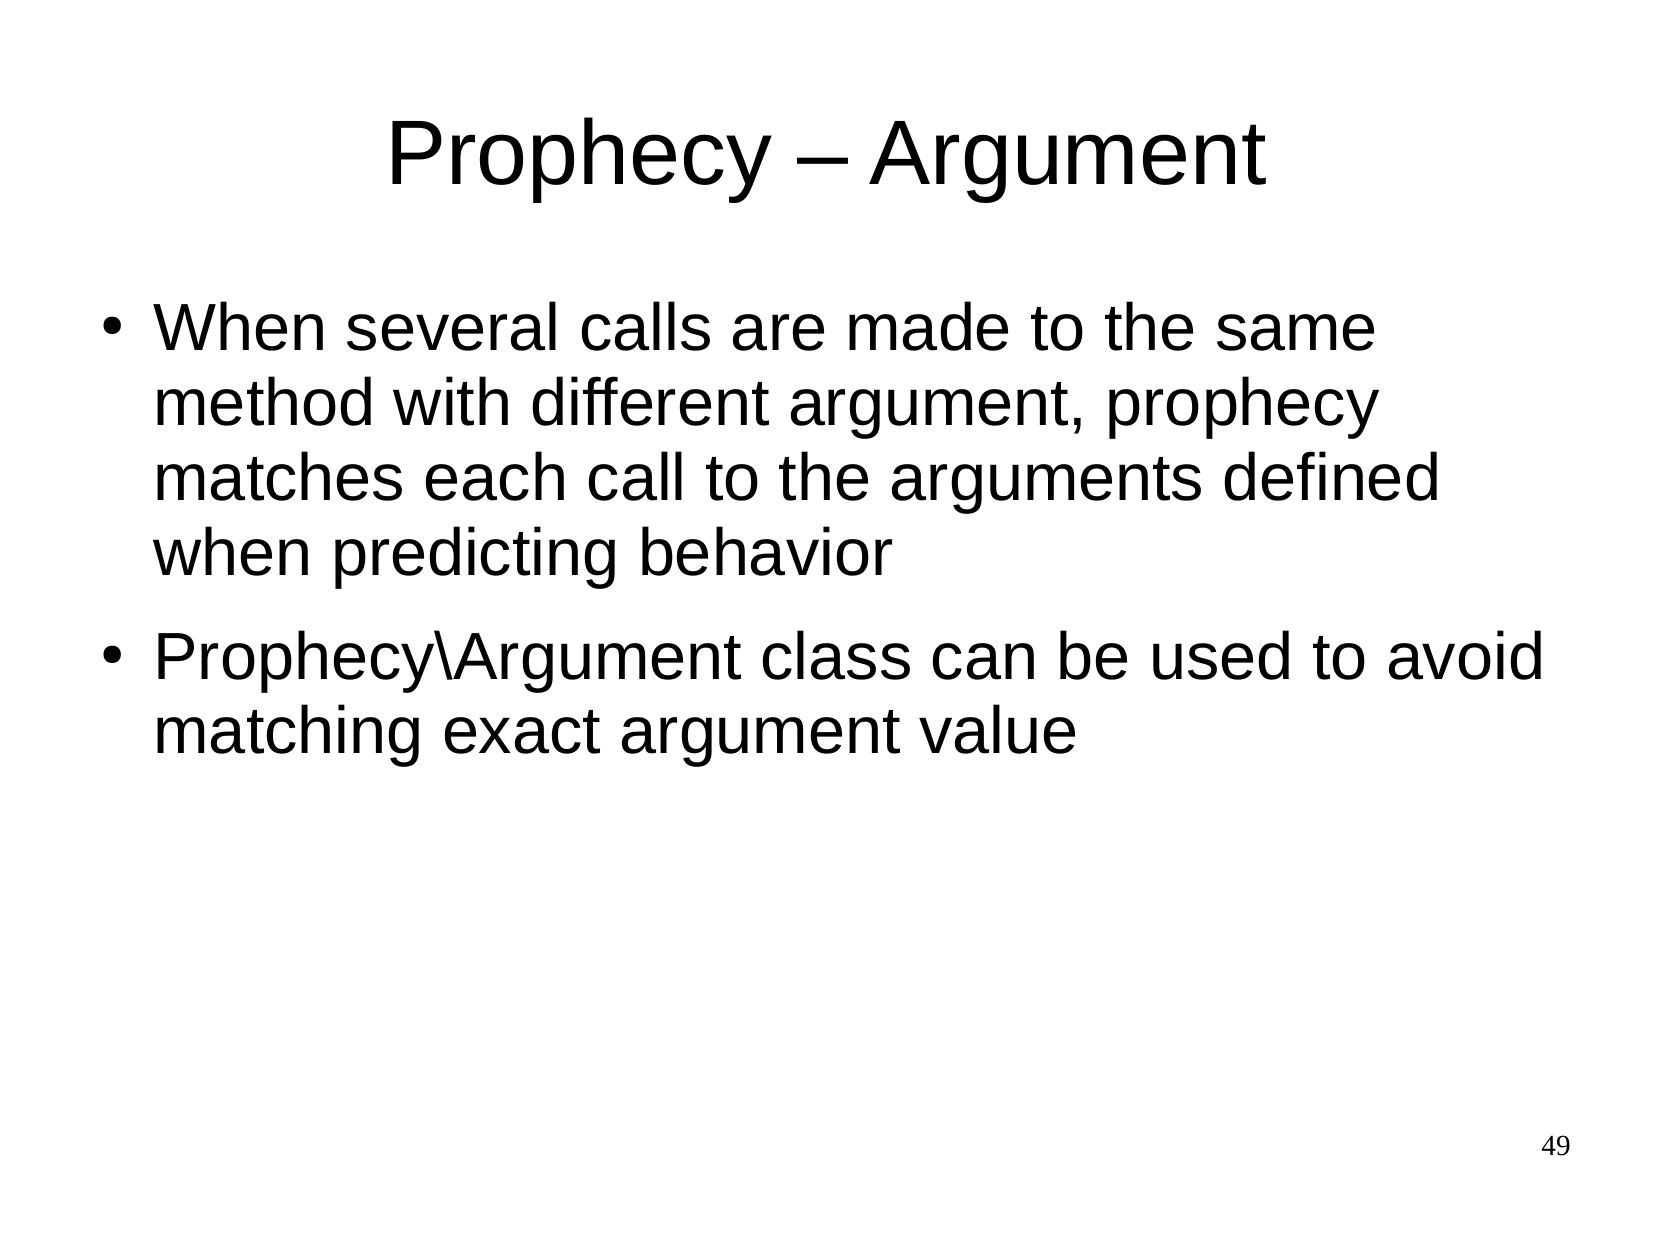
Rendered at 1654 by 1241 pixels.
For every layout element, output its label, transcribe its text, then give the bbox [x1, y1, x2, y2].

list When several calls are made to the same method with different argument, prophecy matches each call to the arguments defined when predicting behavior Prophecy\Argument class can be used to avoid matching exact argument value [82, 290, 1571, 1010]
title Prophecy – Argument [82, 49, 1571, 257]
